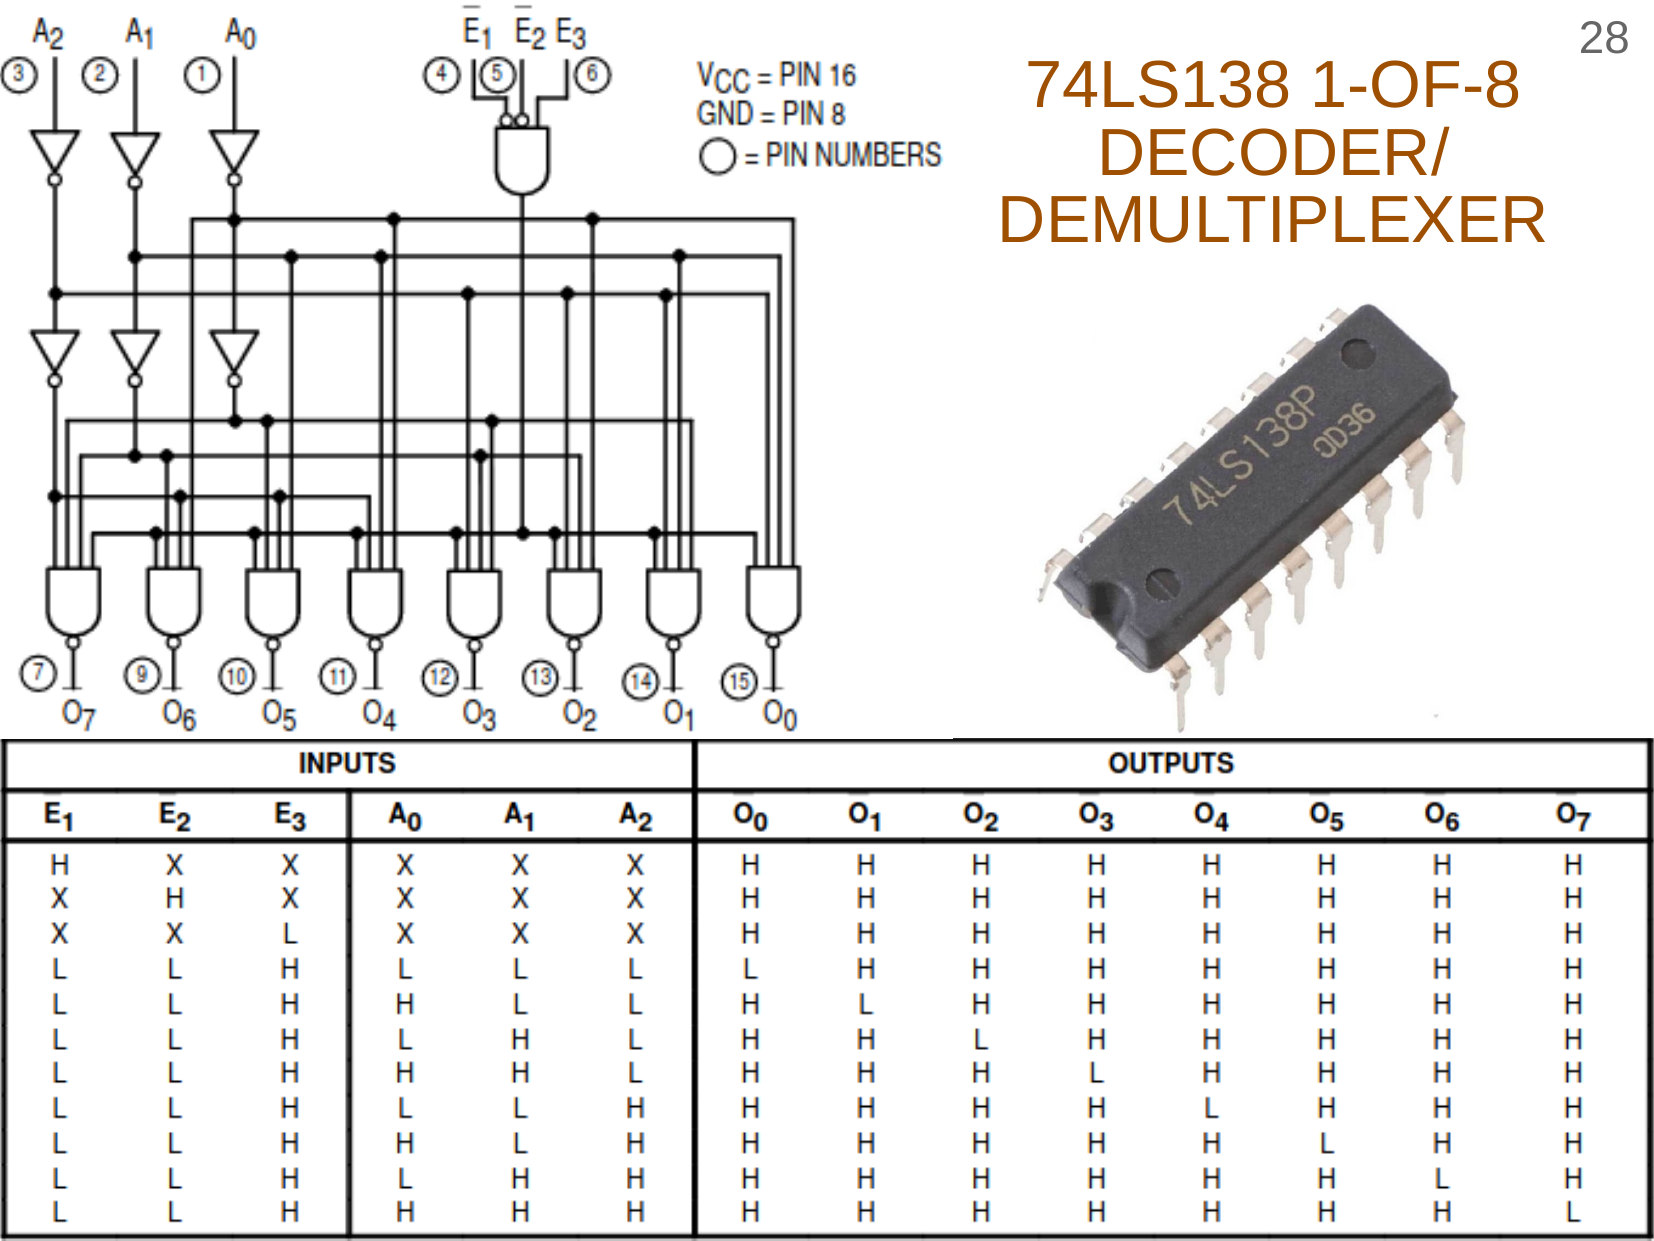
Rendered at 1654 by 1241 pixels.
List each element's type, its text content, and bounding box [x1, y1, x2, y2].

picture [1033, 295, 1477, 737]
picture [0, 0, 1654, 1241]
title 74LS138 1-OF-8 DECODER/ DEMULTIPLEXER [953, 14, 1595, 296]
